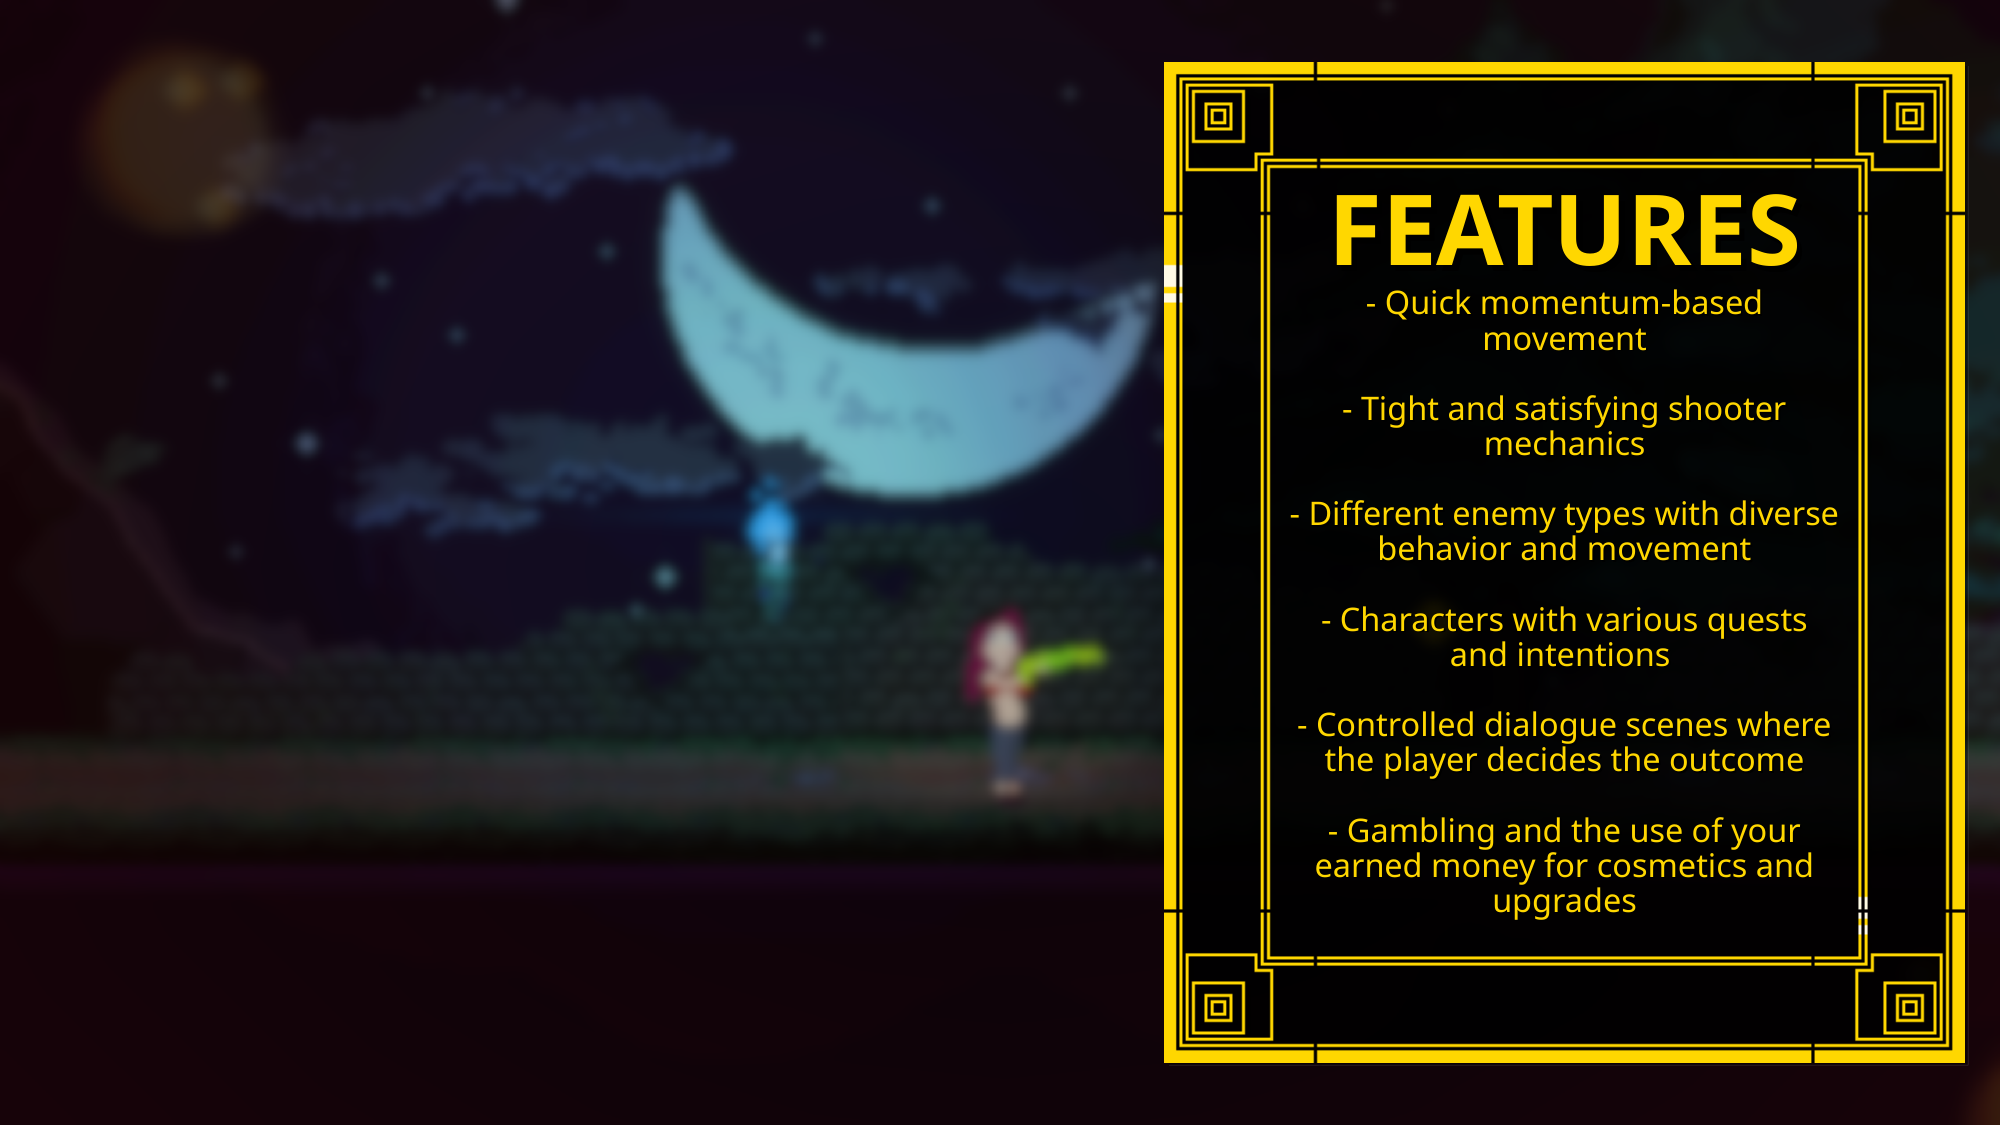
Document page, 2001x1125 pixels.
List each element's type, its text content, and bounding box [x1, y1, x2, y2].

picture [0, 0, 2000, 1125]
title FEATURES - Quick momentum-based movement - Tight and satisfying shooter mechanics - Different enemy types with diverse behavior and movement - Characters with various quests and intentions - Controlled dialogue scenes where the player decides the outcome - Gambling and the use of your earned money for cosmetics and upgrades [1274, 173, 1856, 952]
